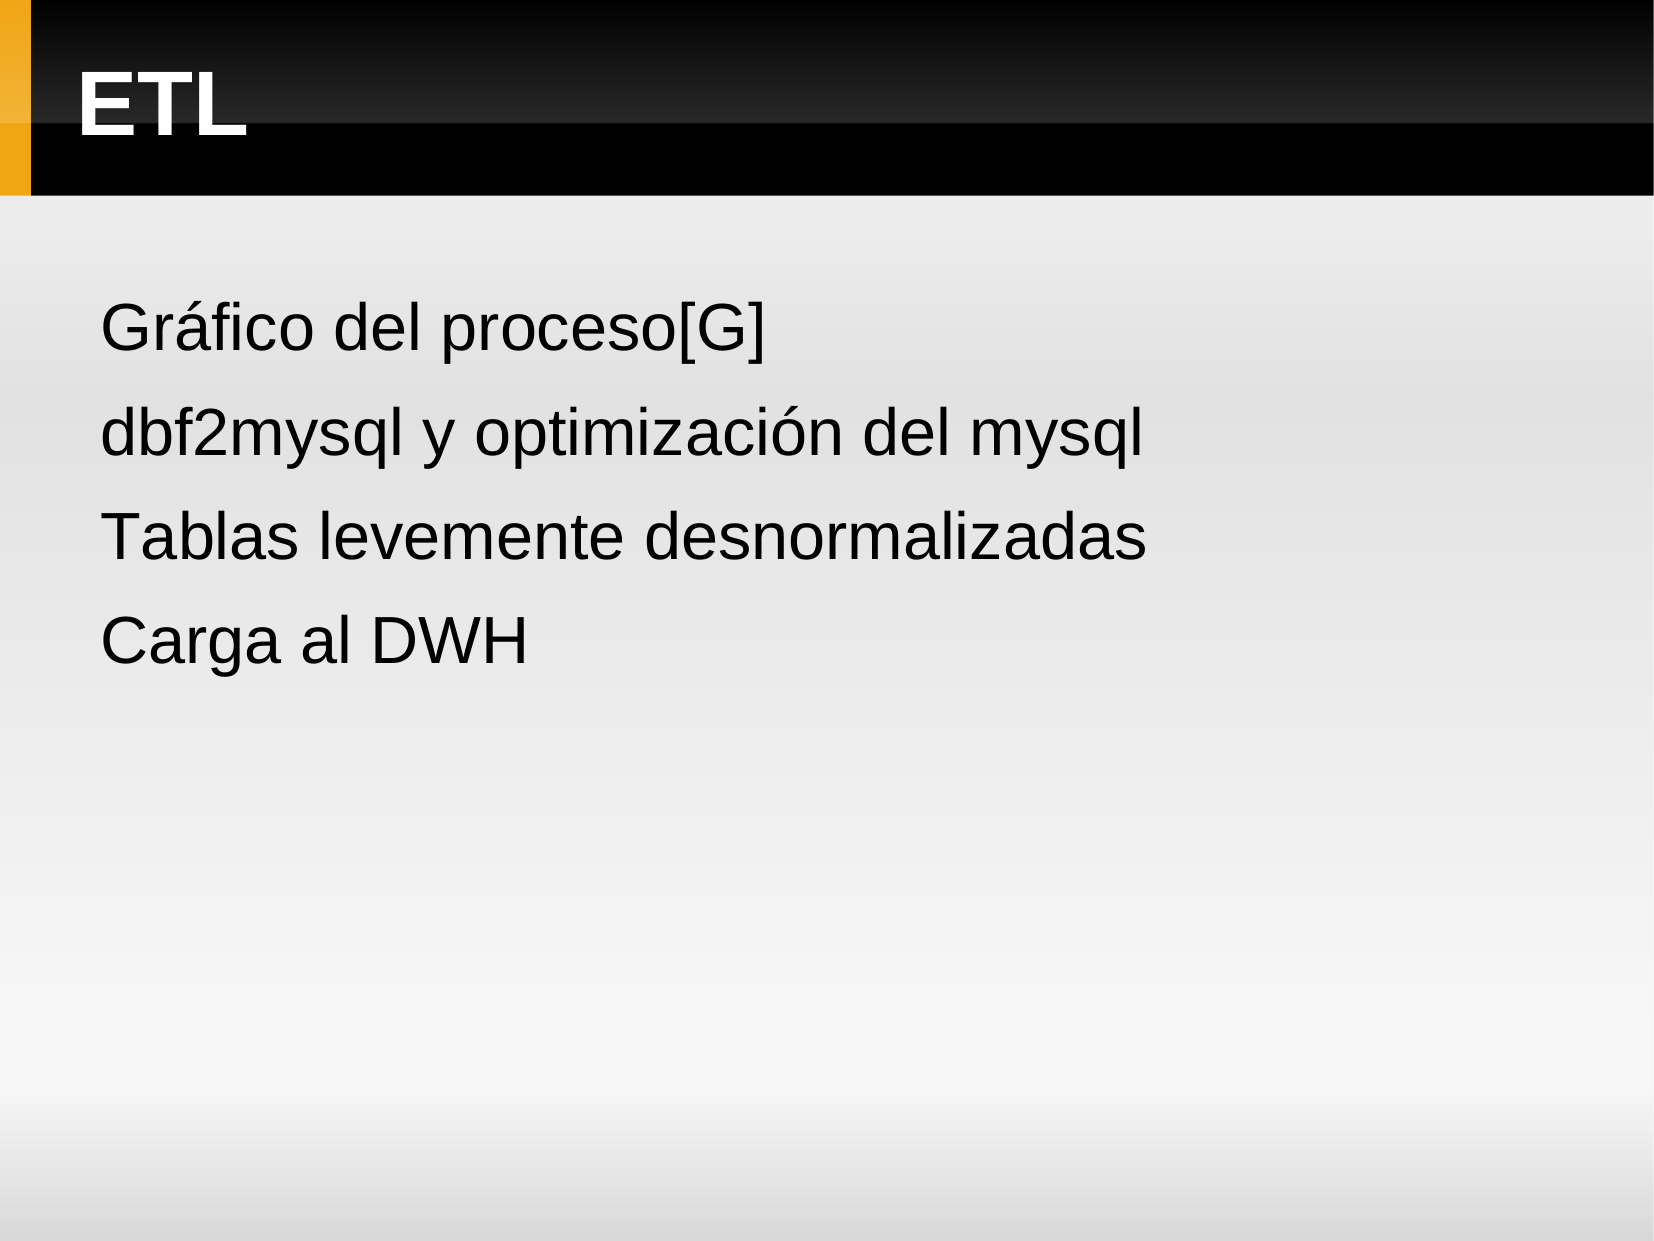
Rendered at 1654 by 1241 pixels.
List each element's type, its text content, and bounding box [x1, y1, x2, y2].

picture [0, 0, 1654, 1241]
list Gráfico del proceso[G] dbf2mysql y optimización del mysql Tablas levemente desnormalizadas Carga al DWH [82, 290, 1571, 1109]
title ETL [76, 0, 1565, 208]
